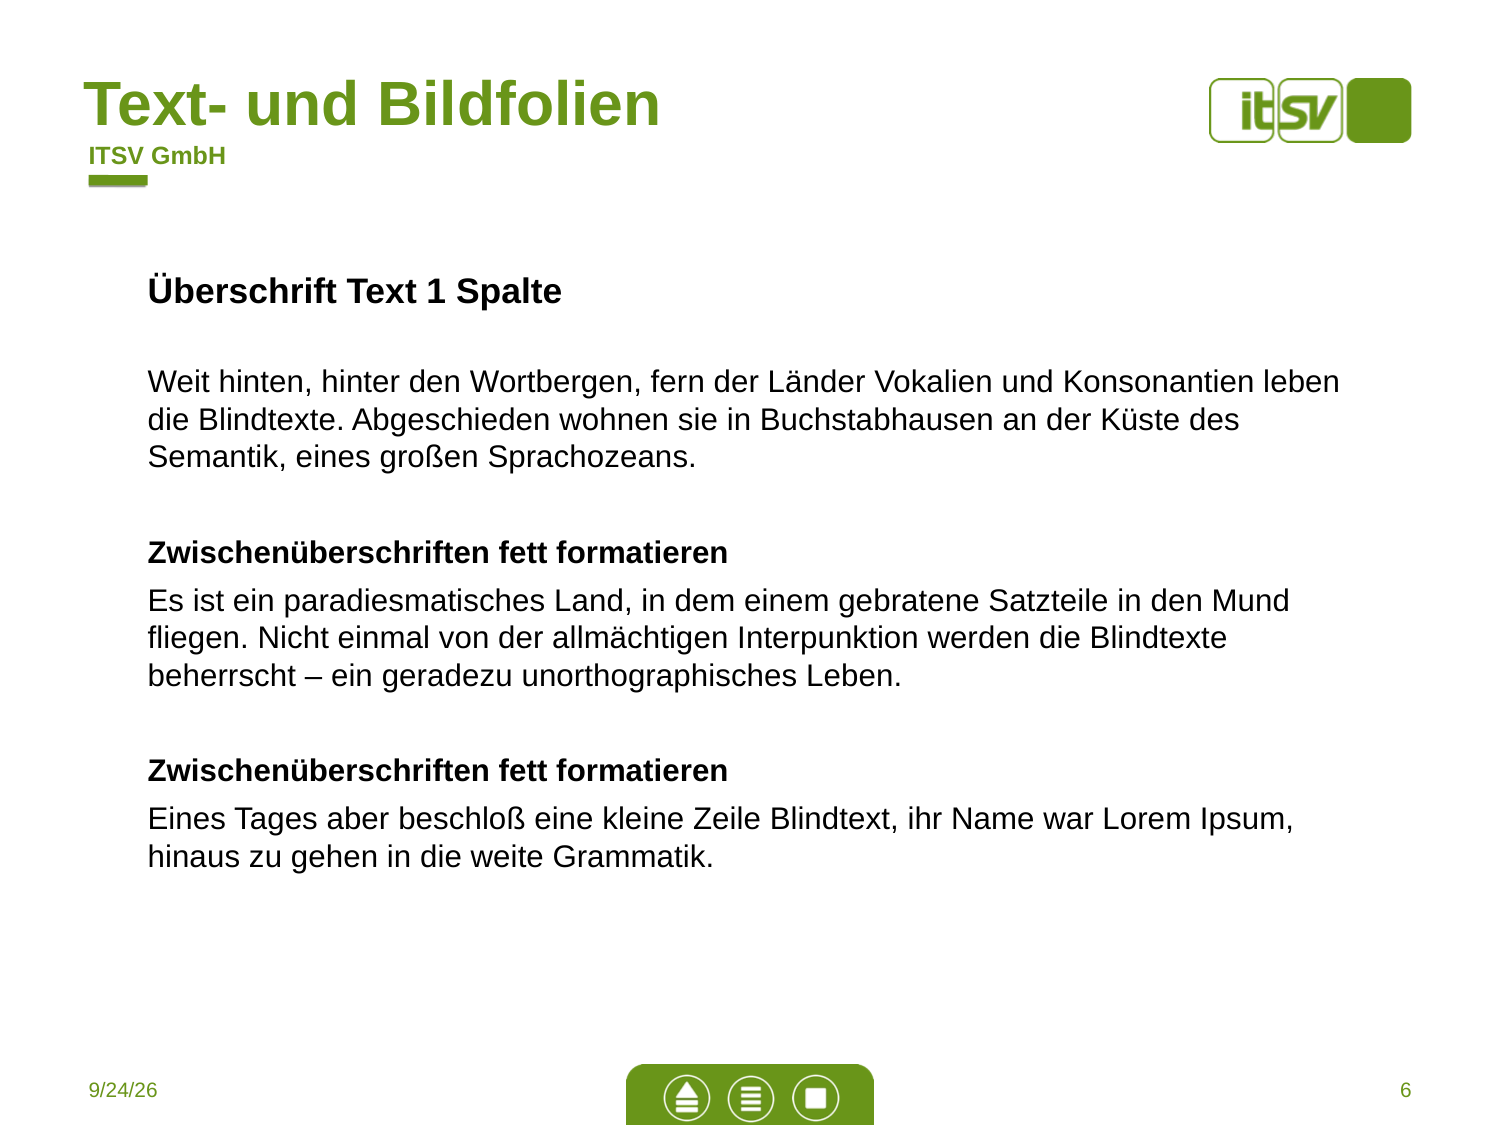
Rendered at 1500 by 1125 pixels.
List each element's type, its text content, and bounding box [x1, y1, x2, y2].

picture [626, 1064, 874, 1125]
title Text- und Bildfolien [83, 62, 1191, 139]
slide_number 2/24/20 [88, 1076, 425, 1115]
picture [1209, 78, 1412, 143]
slide_number <number> [1074, 1076, 1412, 1115]
list Weit hinten, hinter den Wortbergen, fern der Länder Vokalien und Konsonantien leben die Blindtexte. Abgeschieden wohnen sie in Buchstabhausen an der Küste des Semantik, eines großen Sprachozeans. Zwischenüberschriften fett formatieren Es ist ein paradiesmatisches Land, in dem einem gebratene Satzteile in den Mund fliegen. Nicht einmal von der allmächtigen Interpunktion werden die Blindtexte beherrscht – ein geradezu unorthographisches Leben. Zwischenüberschriften fett formatieren Eines Tages aber beschloß eine kleine Zeile Blindtext, ihr Name war Lorem Ipsum, hinaus zu gehen in die weite Grammatik. [147, 361, 1353, 880]
subtitle Überschrift Text 1 Spalte [147, 268, 1353, 312]
